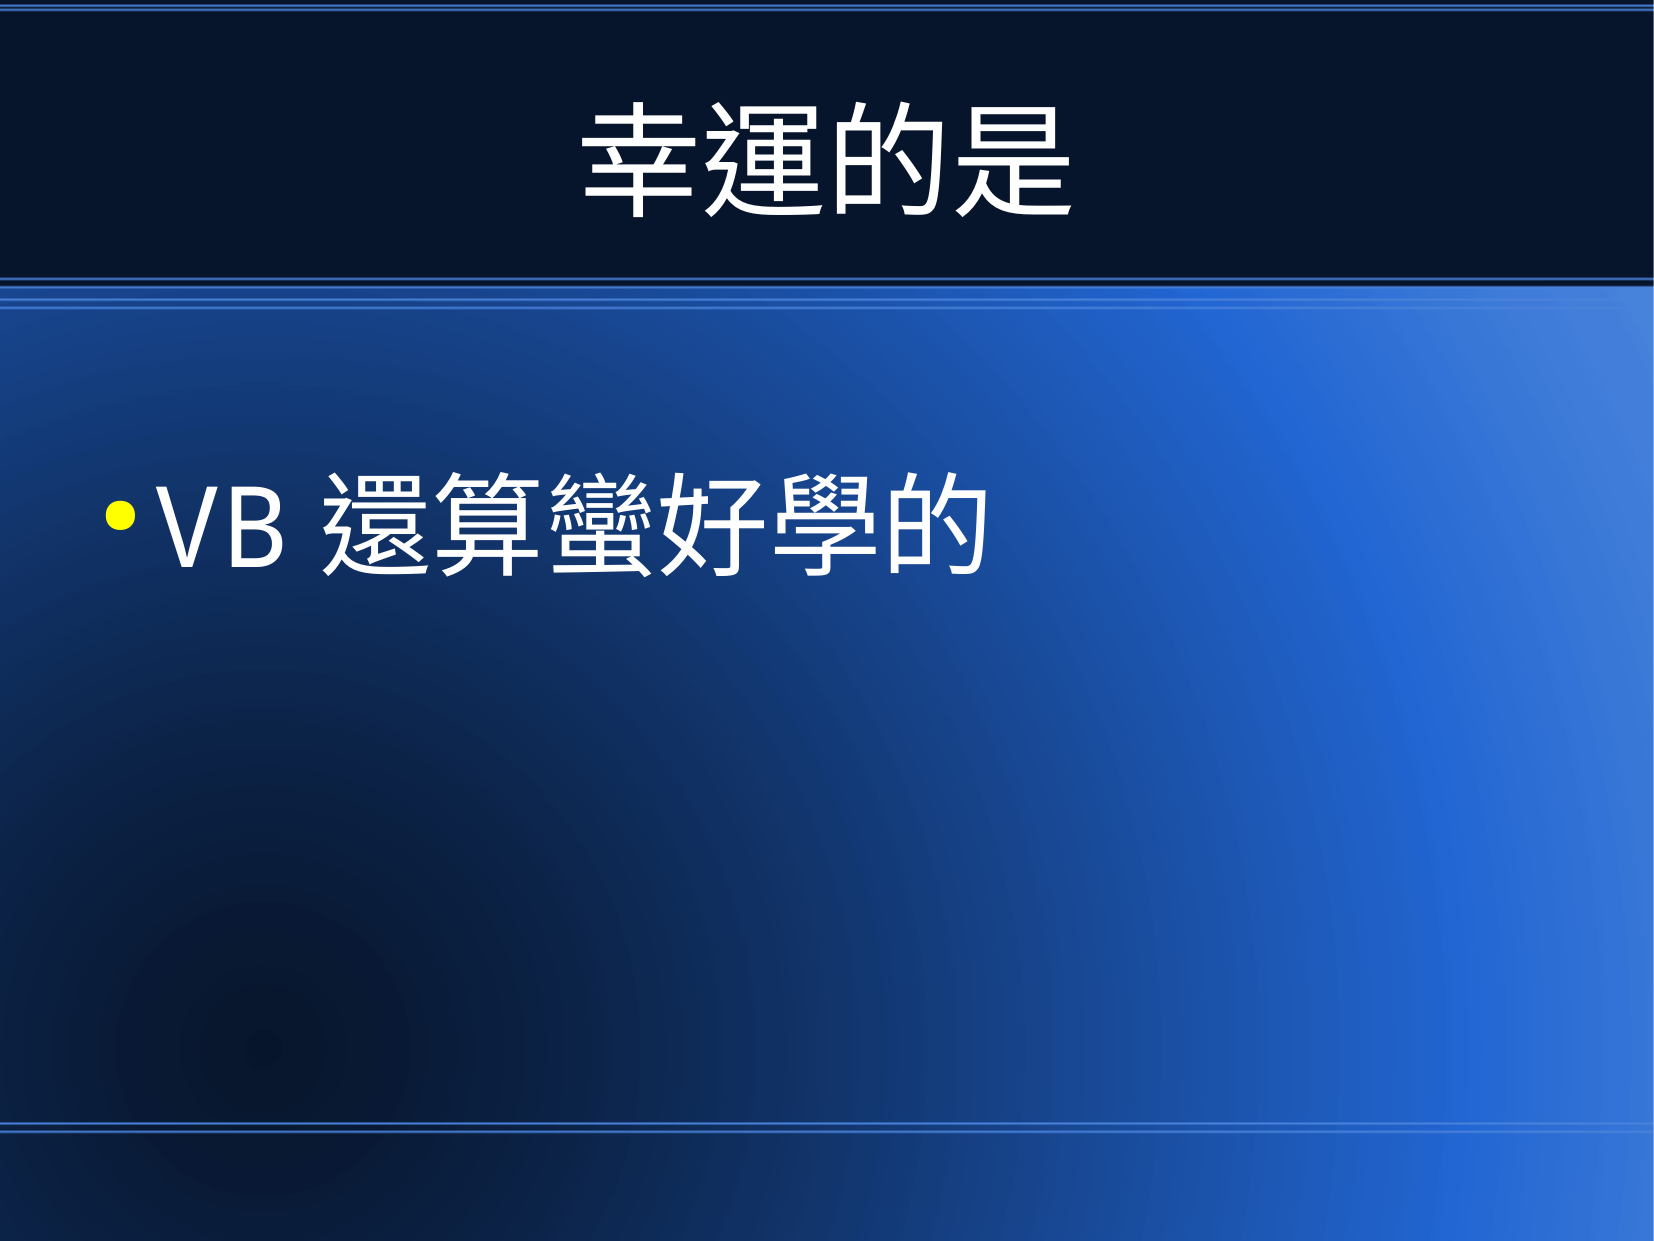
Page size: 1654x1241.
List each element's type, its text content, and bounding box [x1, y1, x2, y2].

list VB還算蠻好學的 [82, 355, 1571, 1241]
title 幸運的是 [82, 49, 1571, 257]
picture [0, 0, 1654, 1241]
